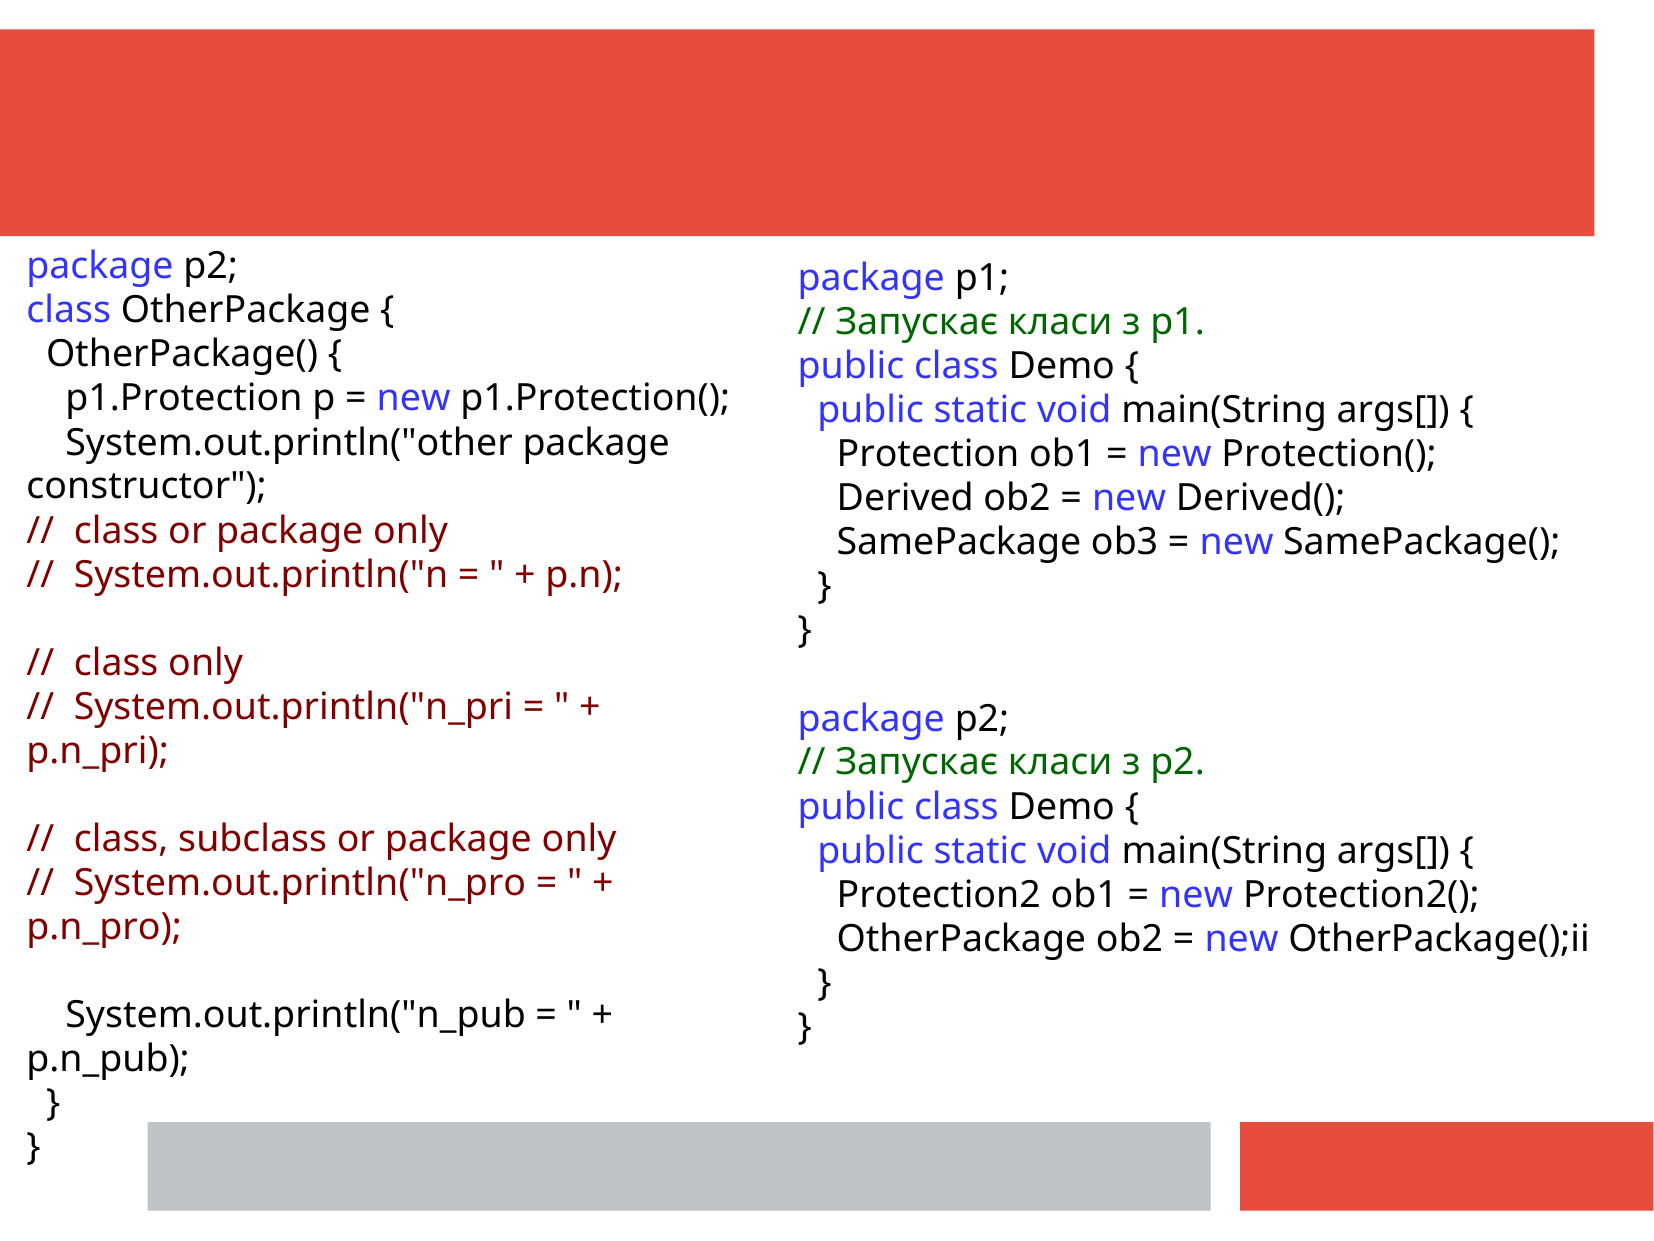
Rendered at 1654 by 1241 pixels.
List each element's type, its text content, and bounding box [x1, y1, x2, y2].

text_box package p2; class OtherPackage { OtherPackage() { p1.Protection p = new p1.Protection(); System.out.println("other package constructor"); // class or package only // System.out.println("n = " + p.n); // class only // System.out.println("n_pri = " + p.n_pri); // class, subclass or package only // System.out.println("n_pro = " + p.n_pro); System.out.println("n_pub = " + p.n_pub); } } [11, 236, 768, 1222]
text_box package p1; // Запускає класи з p1. public class Demo { public static void main(String args[]) { Protection ob1 = new Protection(); Derived ob2 = new Derived(); SamePackage ob3 = new SamePackage(); } } package p2; // Запускає класи з p2. public class Demo { public static void main(String args[]) { Protection2 ob1 = new Protection2(); OtherPackage ob2 = new OtherPackage();іі } } [783, 247, 1654, 1101]
